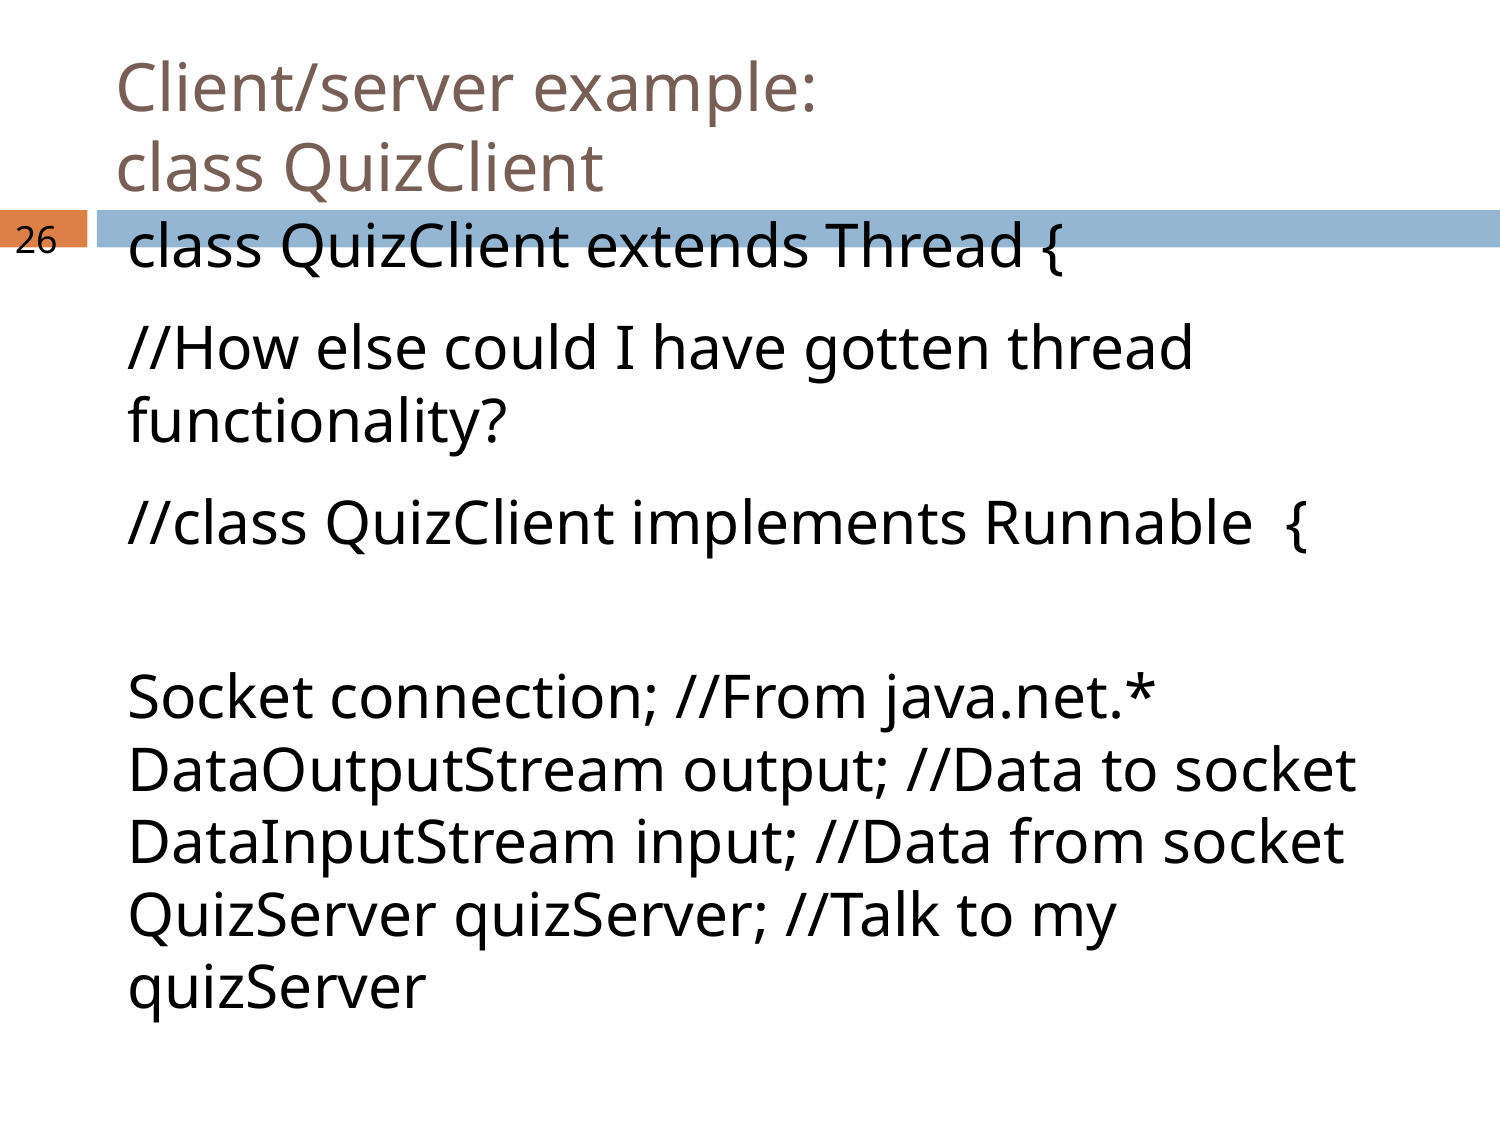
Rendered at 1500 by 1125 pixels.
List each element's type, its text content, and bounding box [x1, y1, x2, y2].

slide_number <number> [0, 208, 88, 249]
list class QuizClient extends Thread { //How else could I have gotten thread functionality? //class QuizClient implements Runnable { Socket connection; //From java.net.* DataOutputStream output; //Data to socket DataInputStream input; //Data from socket QuizServer quizServer; //Talk to my quizServer [112, 200, 1413, 1125]
title Client/server example: class QuizClient [100, 37, 1438, 200]
